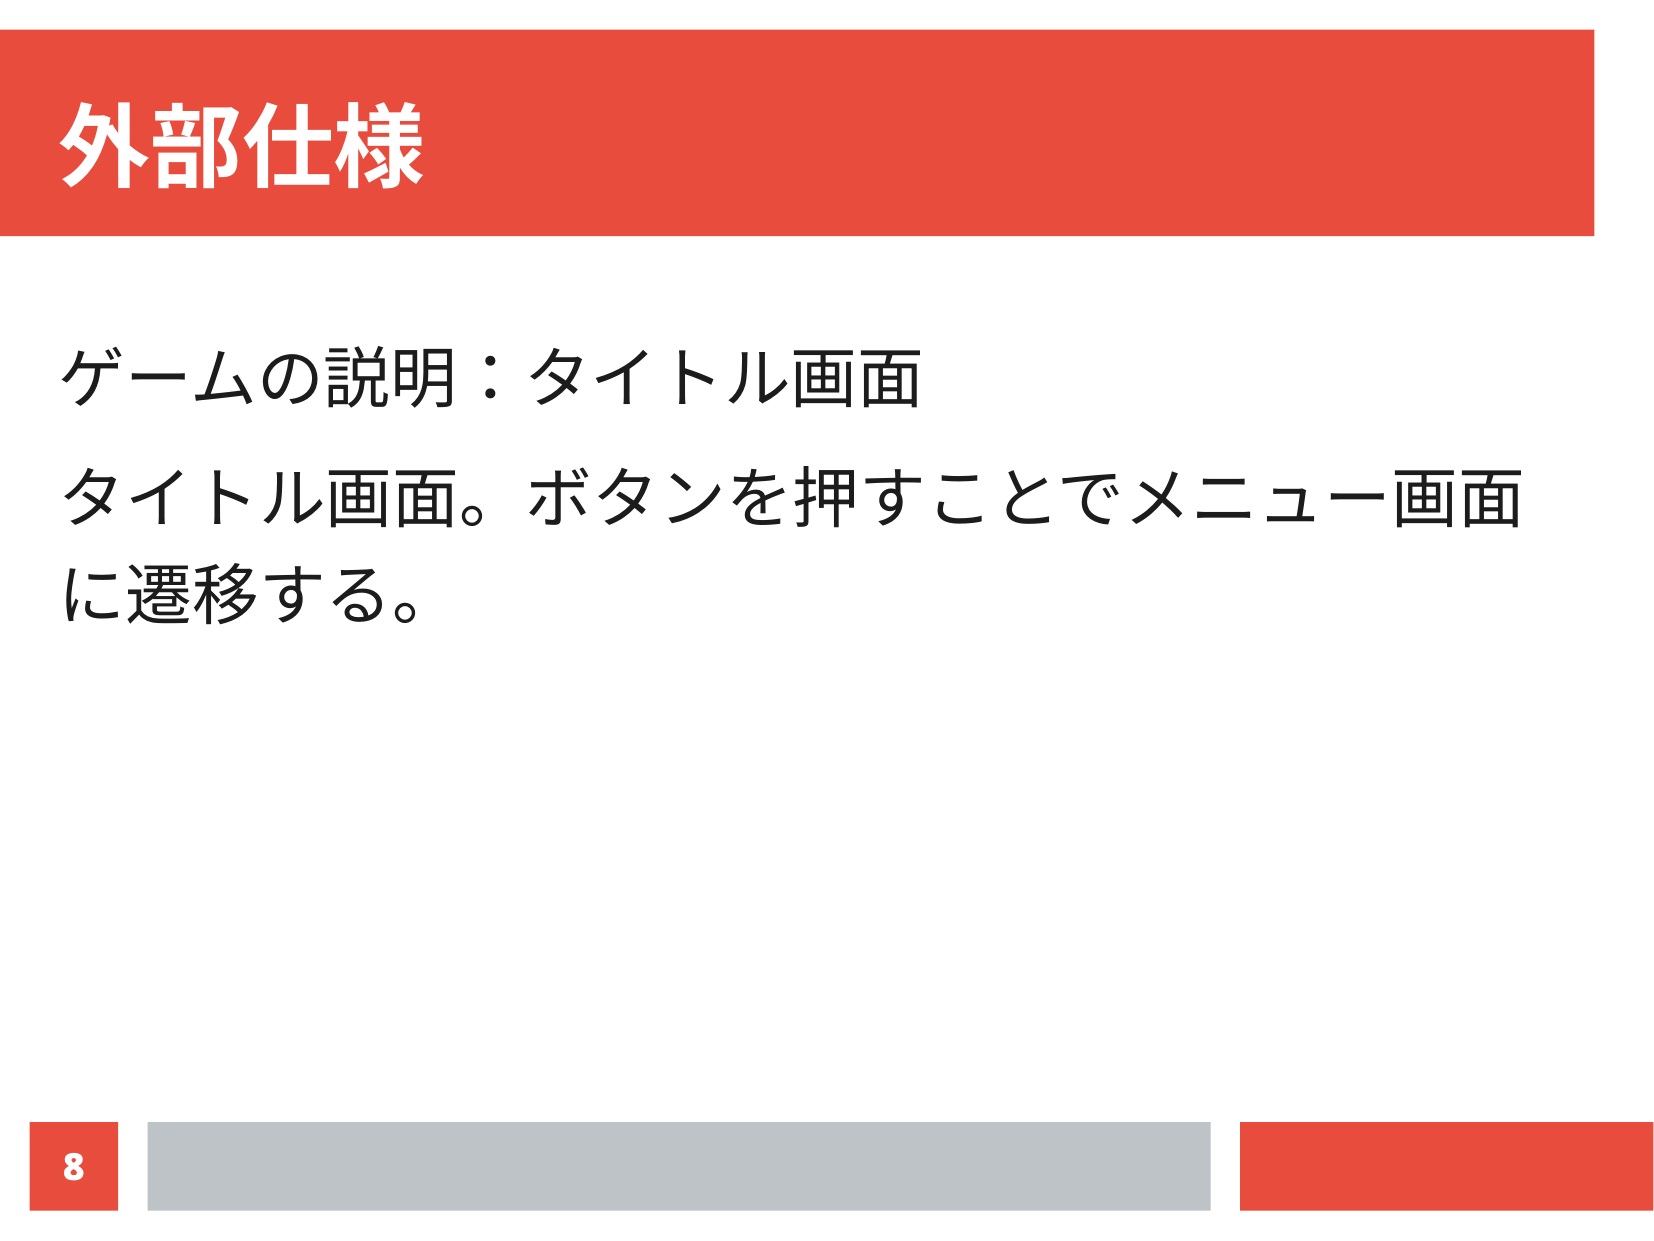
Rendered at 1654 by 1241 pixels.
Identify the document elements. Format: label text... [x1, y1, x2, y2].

title 外部仕様 [59, 59, 1595, 207]
list ゲームの説明：タイトル画面 タイトル画面。ボタンを押すことでメニュー画面に遷移する。 [59, 324, 1565, 1093]
